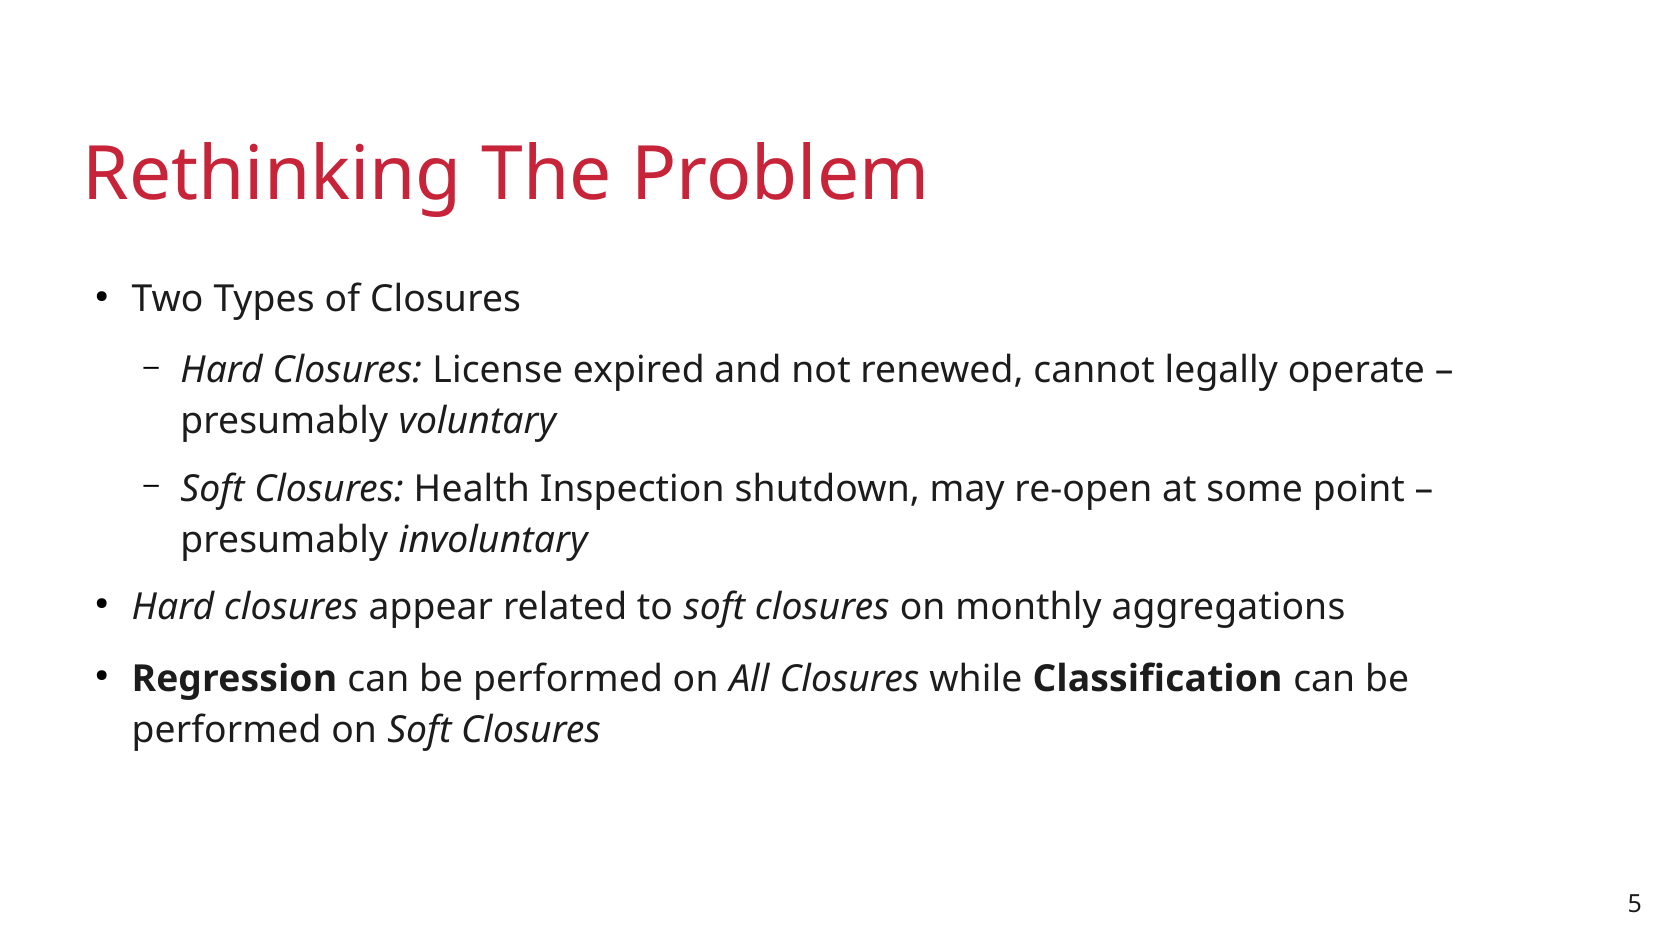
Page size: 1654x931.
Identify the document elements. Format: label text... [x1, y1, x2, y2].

list Two Types of Closures Hard Closures: License expired and not renewed, cannot legally operate – presumably voluntary Soft Closures: Health Inspection shutdown, may re-open at some point – presumably involuntary Hard closures appear related to soft closures on monthly aggregations Regression can be performed on All Closures while Classification can be performed on Soft Closures [82, 271, 1571, 758]
title Rethinking The Problem [82, 92, 1571, 249]
